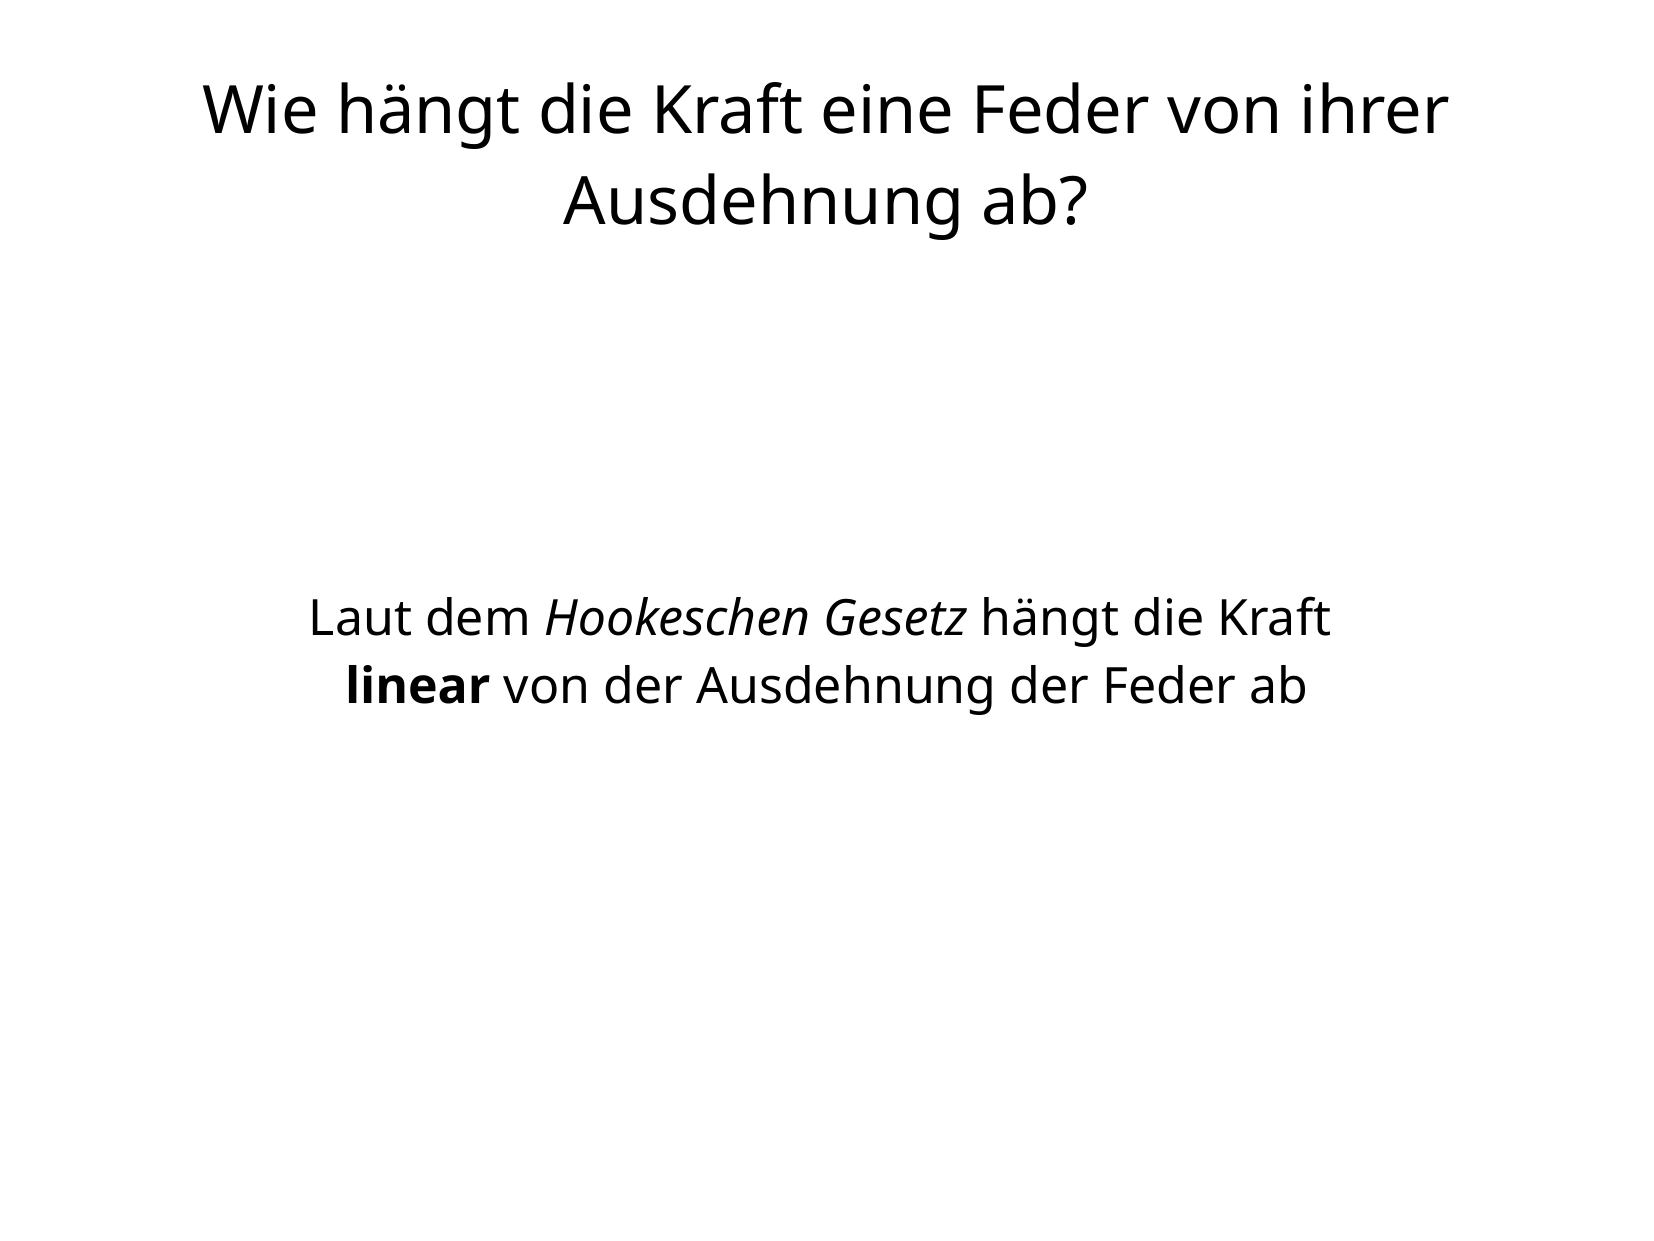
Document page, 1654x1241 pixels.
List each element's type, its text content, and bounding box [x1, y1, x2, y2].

subtitle Laut dem Hookeschen Gesetz hängt die Kraft linear von der Ausdehnung der Feder ab [82, 290, 1571, 1010]
title Wie hängt die Kraft eine Feder von ihrer Ausdehnung ab? [82, 49, 1571, 257]
